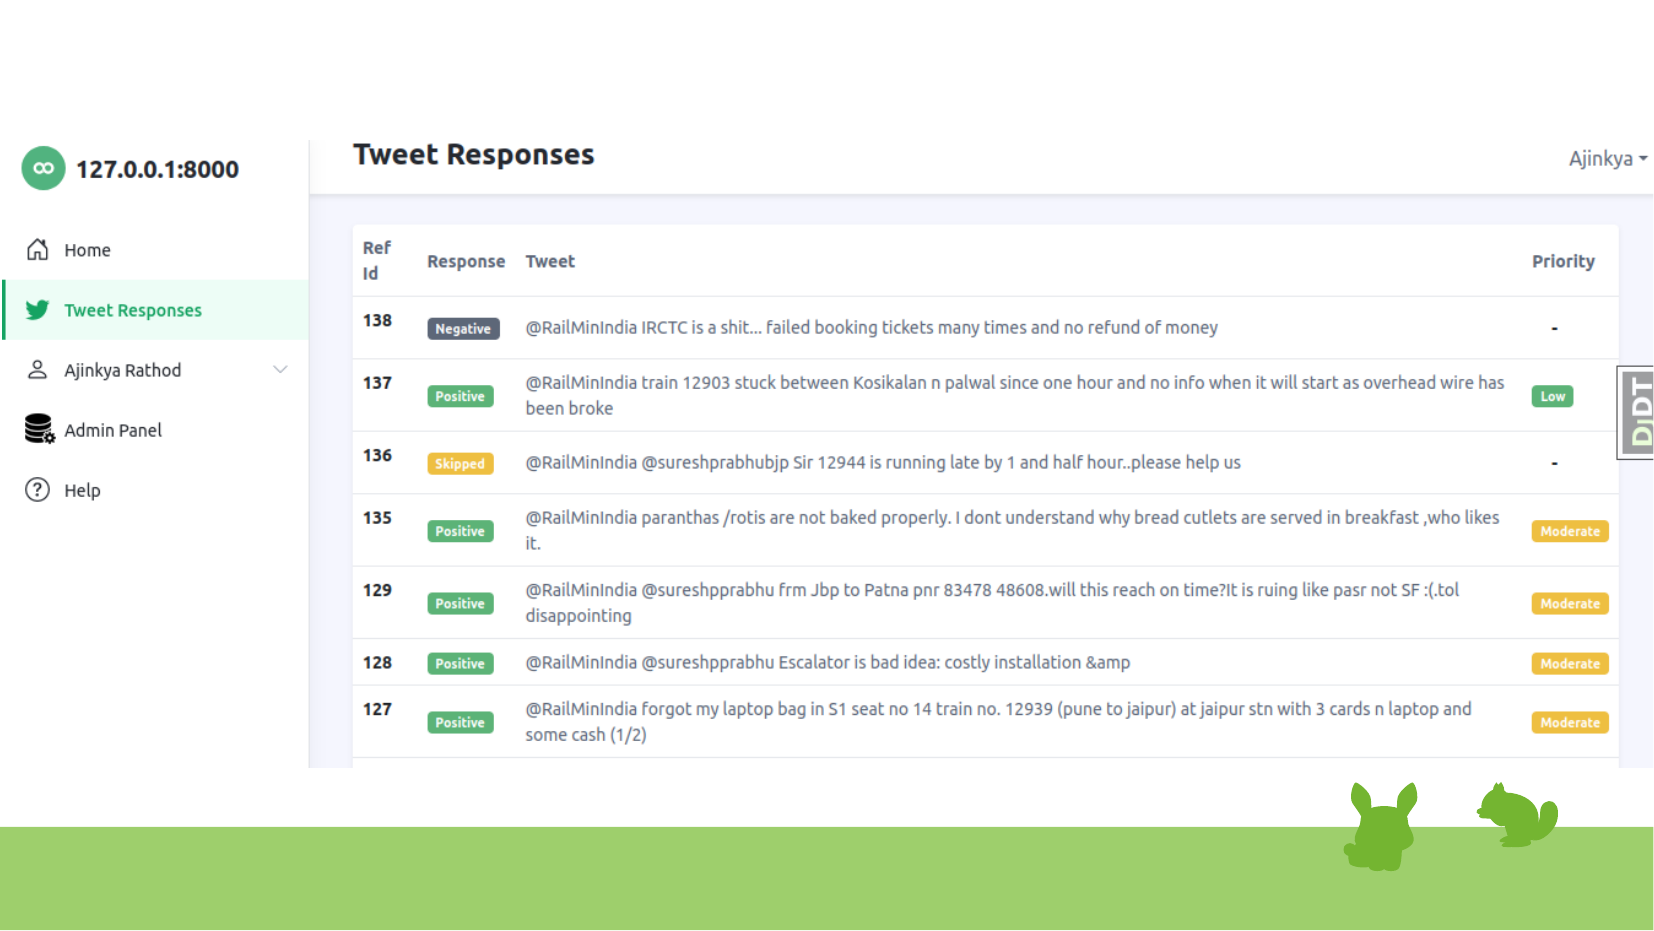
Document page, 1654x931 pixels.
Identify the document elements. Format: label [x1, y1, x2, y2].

picture [2, 140, 1654, 768]
